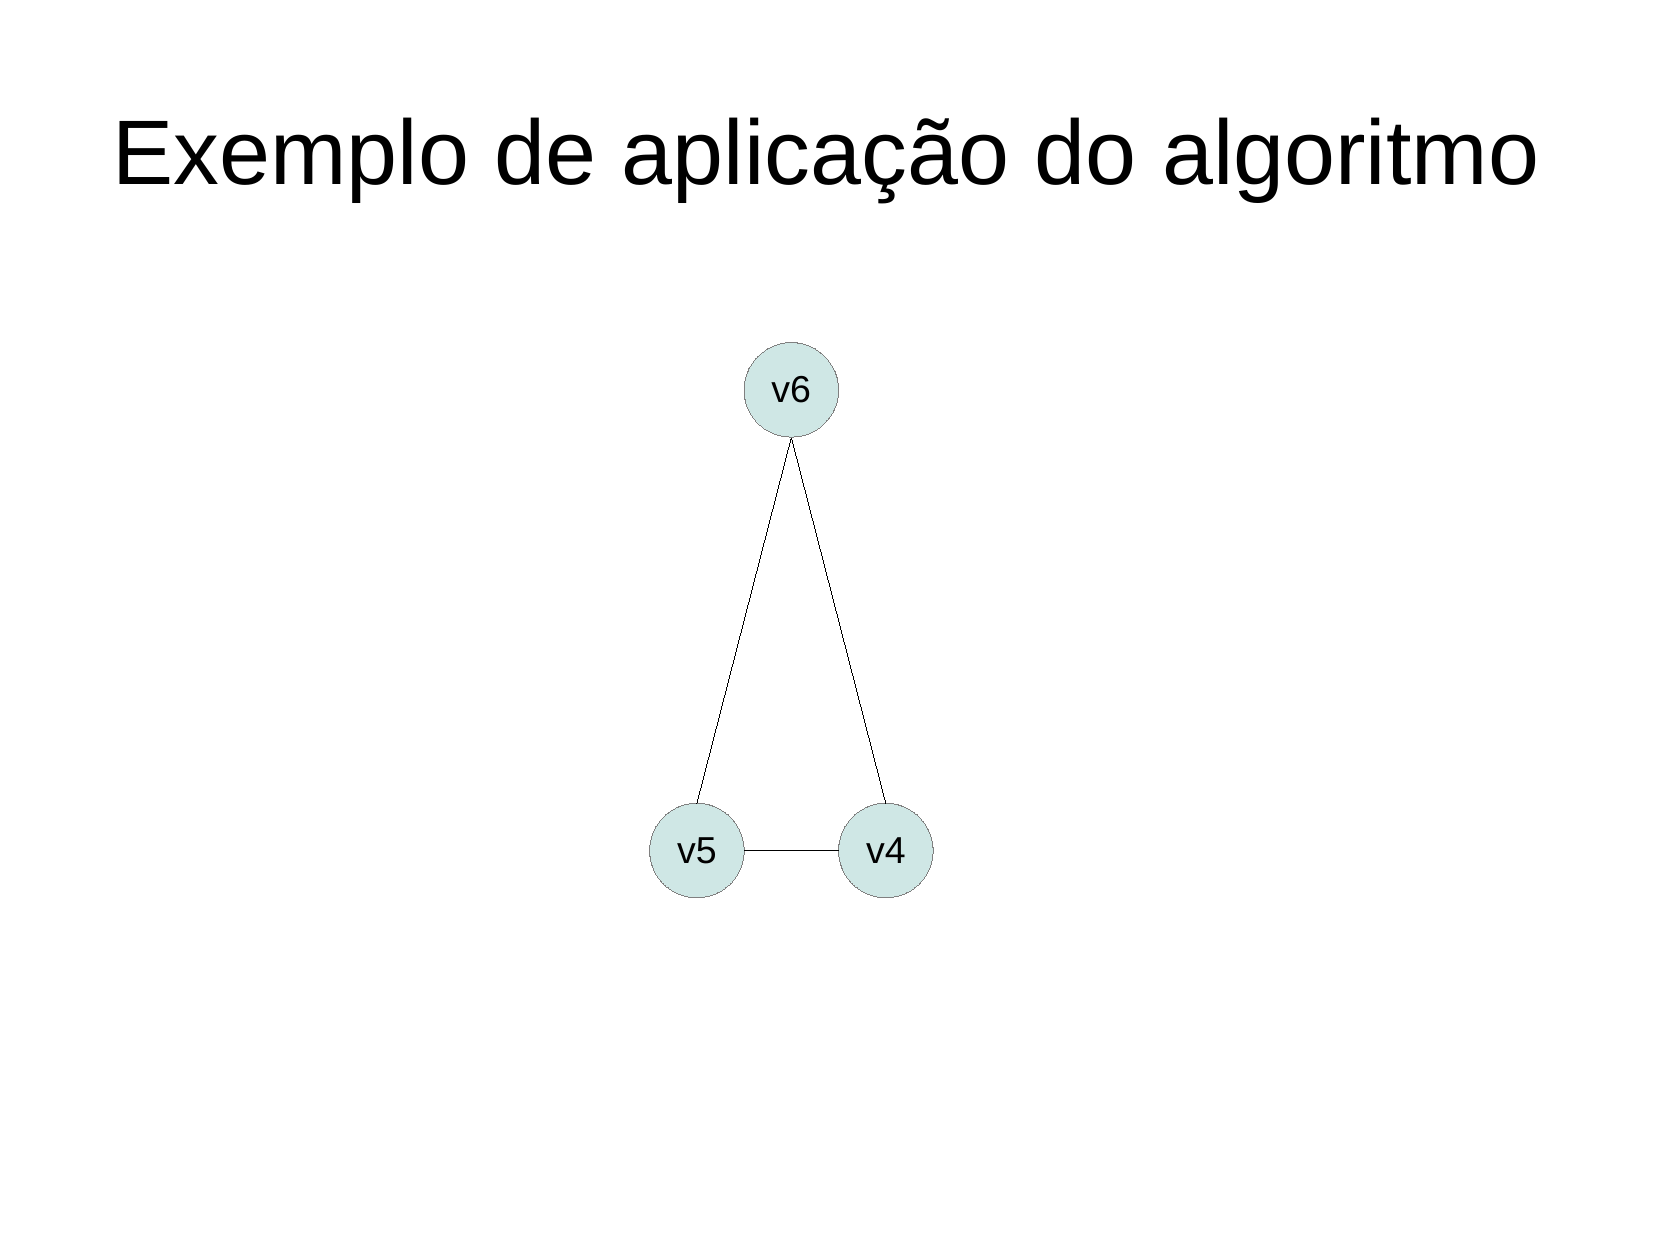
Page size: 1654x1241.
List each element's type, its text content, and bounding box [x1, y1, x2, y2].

text_box v5 [649, 803, 745, 898]
text_box v4 [838, 803, 934, 898]
text_box v6 [744, 342, 839, 438]
title Exemplo de aplicação do algoritmo [82, 49, 1571, 257]
